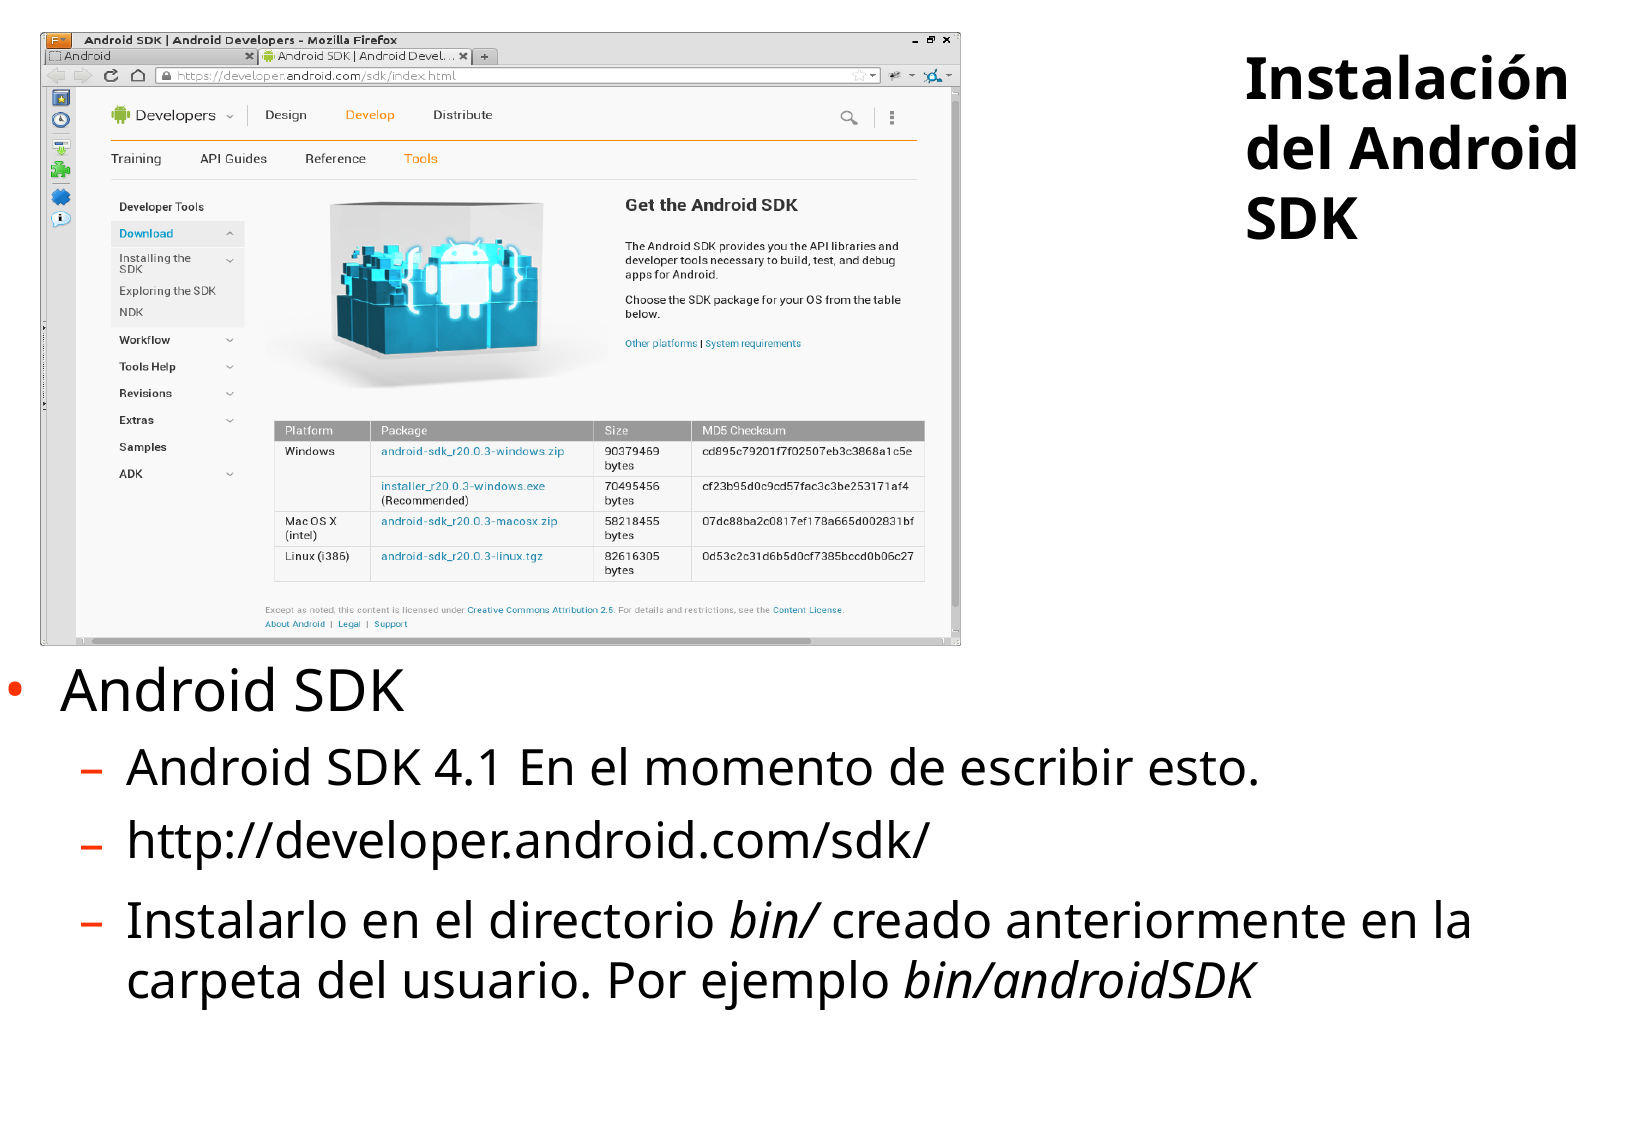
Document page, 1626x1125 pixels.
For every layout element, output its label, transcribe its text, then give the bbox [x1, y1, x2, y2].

list Android SDK Android SDK 4.1 En el momento de escribir esto. http://developer.android.com/sdk/ Instalarlo en el directorio bin/ creado anteriormente en la carpeta del usuario. Por ejemplo bin/androidSDK [0, 645, 1550, 1095]
title Instalación del Android SDK [1230, 0, 1626, 294]
picture [29, 0, 961, 646]
